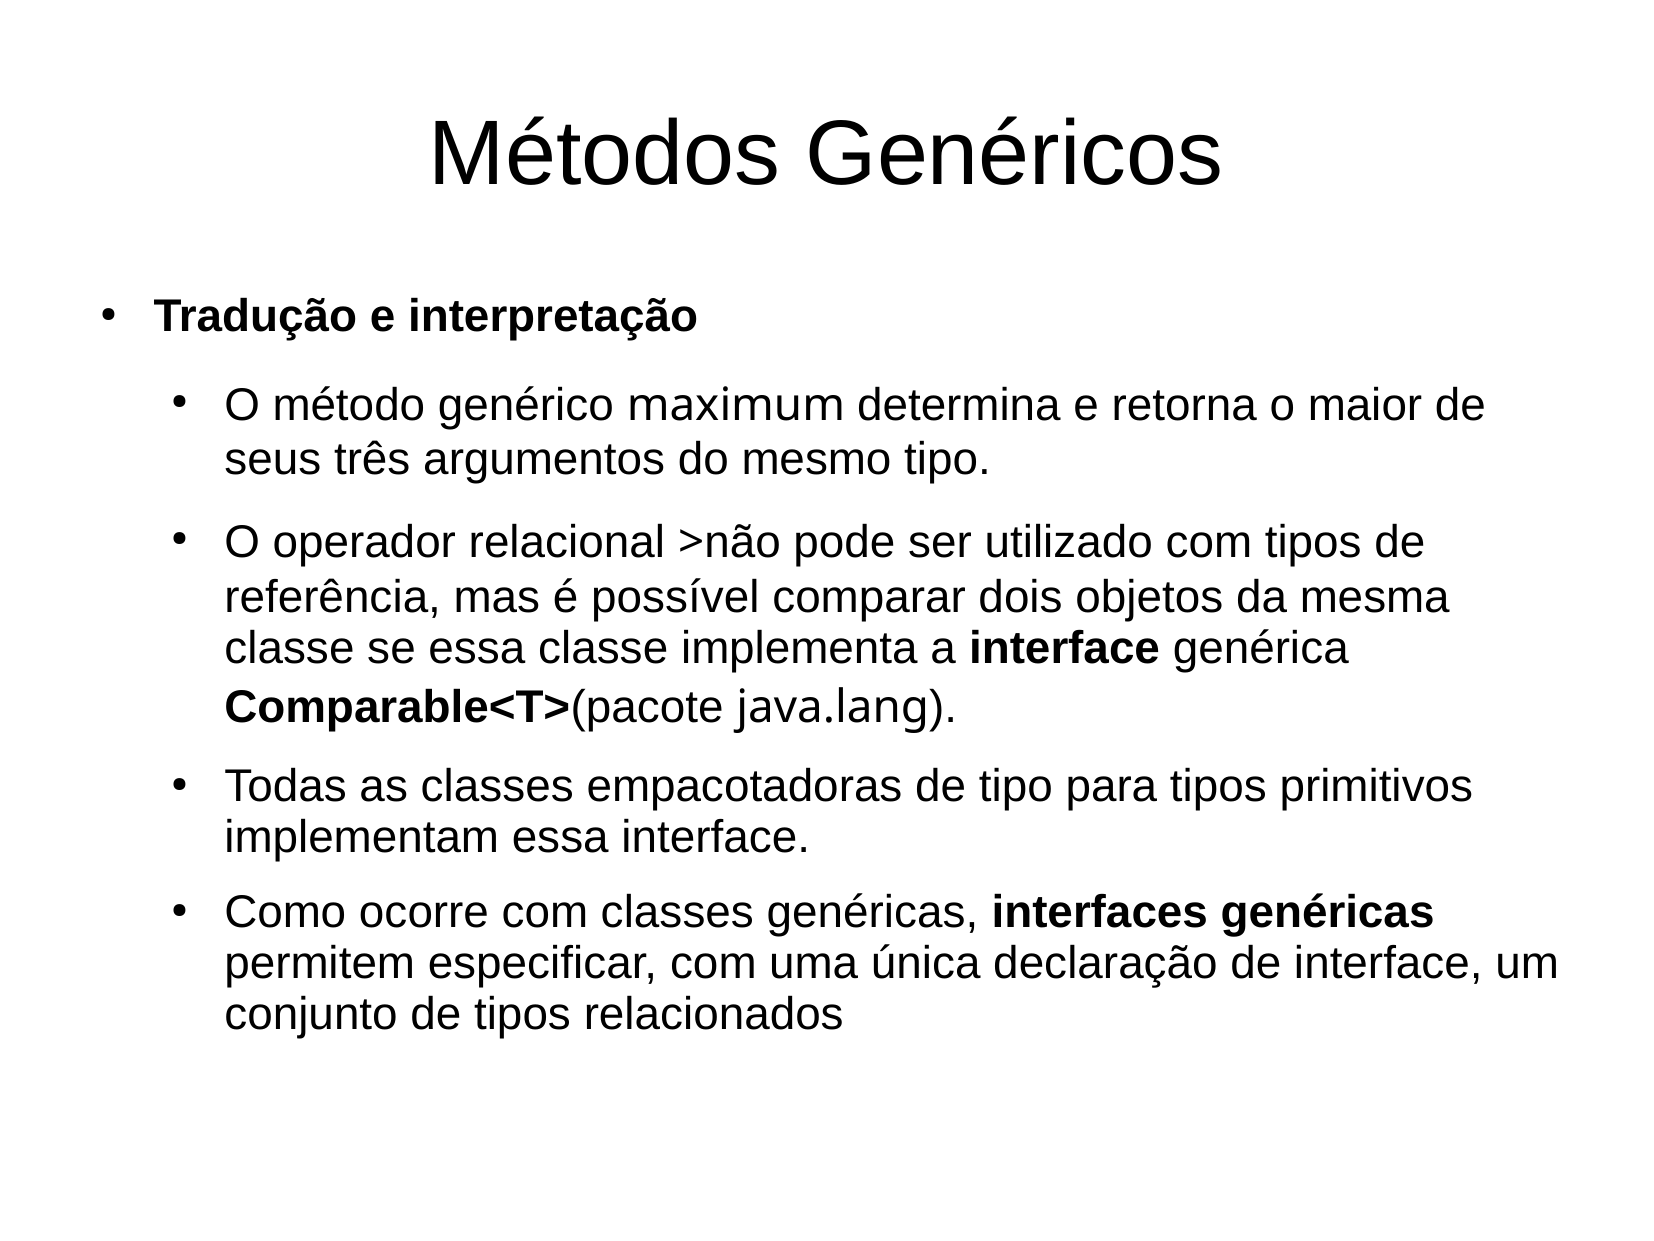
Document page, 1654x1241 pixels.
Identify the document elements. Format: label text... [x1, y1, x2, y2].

title Métodos Genéricos [82, 49, 1571, 257]
list Tradução e interpretação O método genérico maximum determina e retorna o maior de seus três argumentos do mesmo tipo. O operador relacional >não pode ser utilizado com tipos de referência, mas é possível comparar dois objetos da mesma classe se essa classe implementa a interface genérica Comparable<T>(pacote java.lang). Todas as classes empacotadoras de tipo para tipos primitivos implementam essa interface. Como ocorre com classes genéricas, interfaces genéricas permitem especificar, com uma única declaração de interface, um conjunto de tipos relacionados [82, 290, 1571, 1109]
